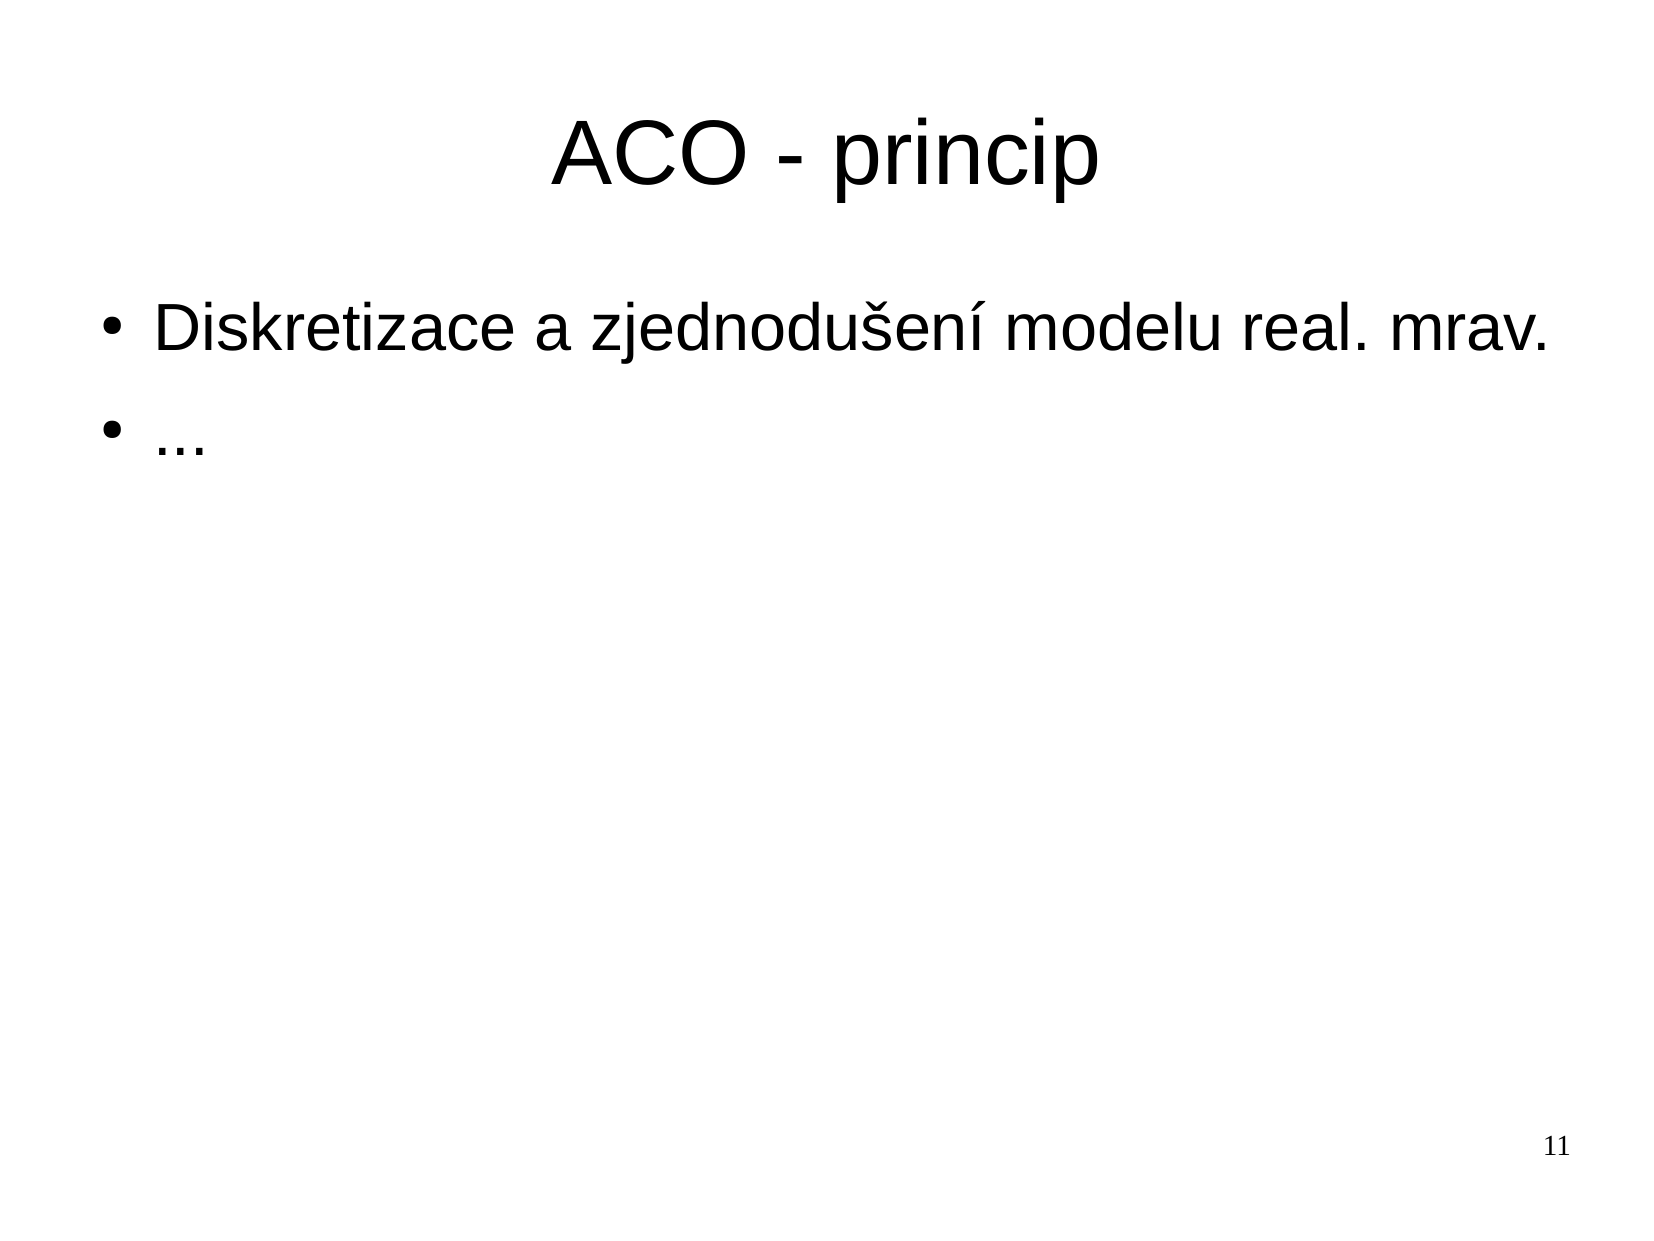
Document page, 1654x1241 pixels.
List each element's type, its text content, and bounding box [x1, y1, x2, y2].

list Diskretizace a zjednodušení modelu real. mrav. ... [82, 290, 1571, 1109]
title ACO - princip [82, 49, 1571, 257]
